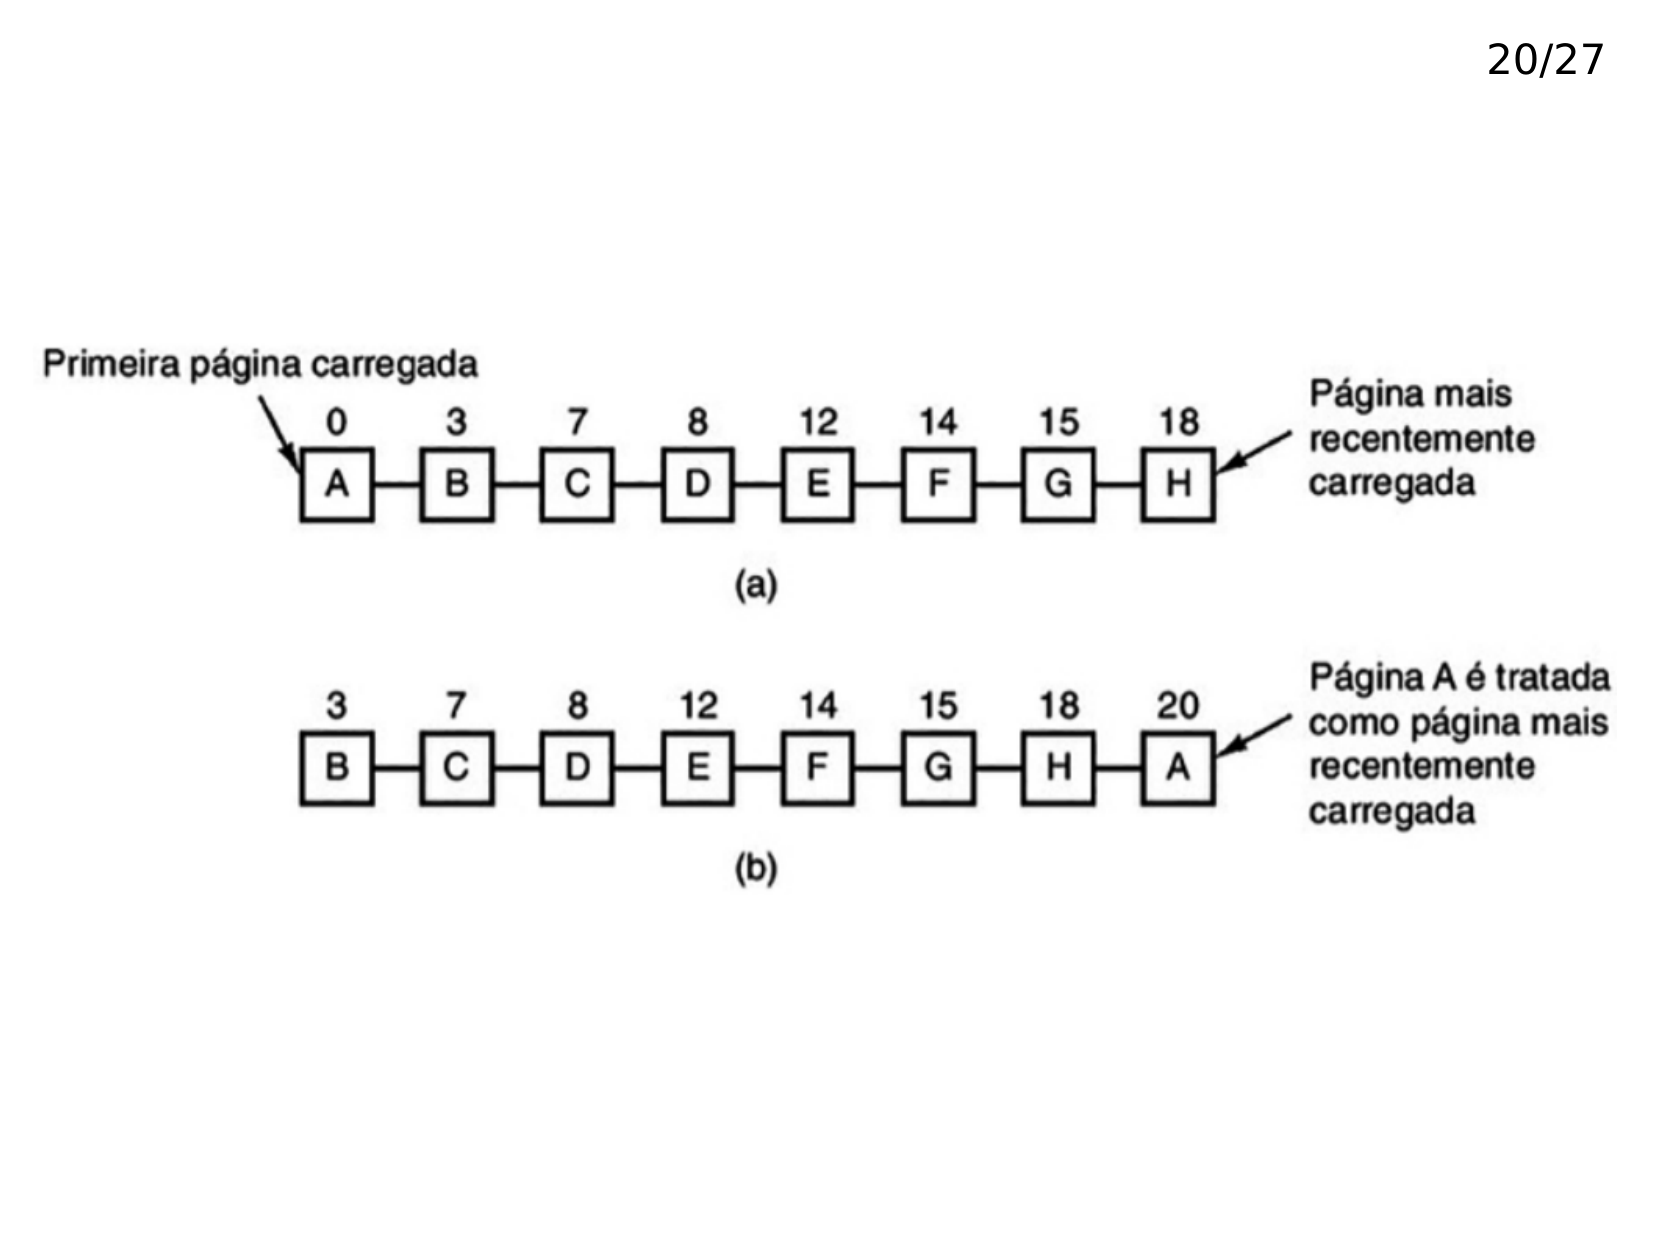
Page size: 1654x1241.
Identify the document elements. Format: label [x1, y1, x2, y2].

picture [32, 338, 1617, 895]
